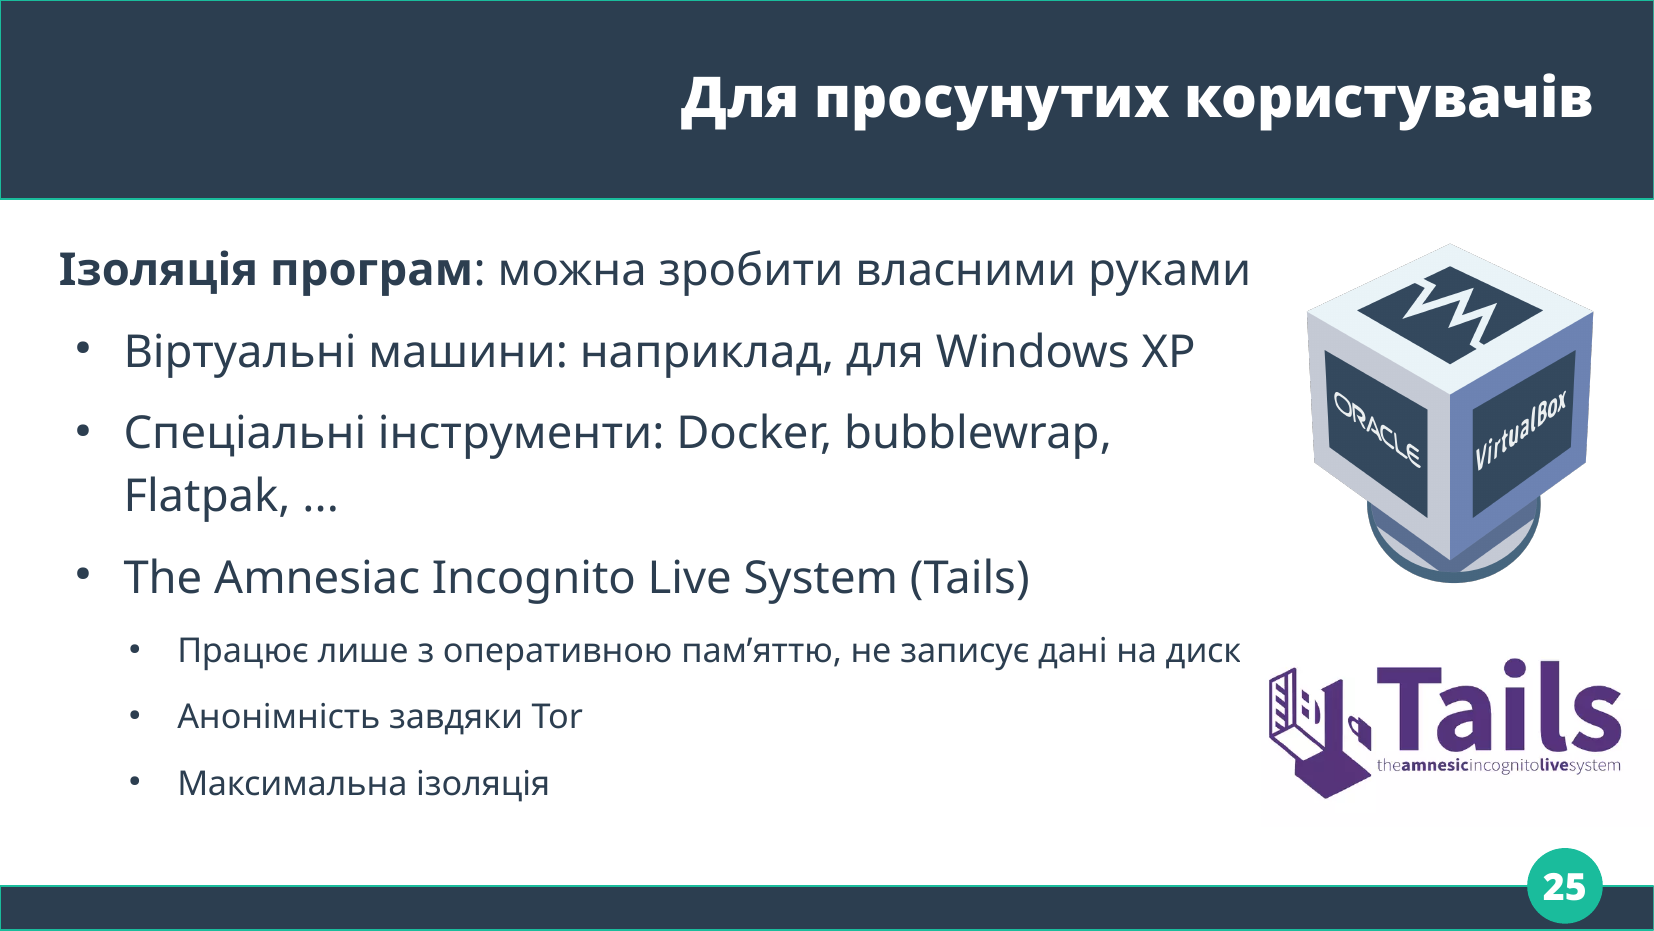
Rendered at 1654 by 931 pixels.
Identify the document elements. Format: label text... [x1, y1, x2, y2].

picture [1240, 625, 1654, 827]
picture [1269, 236, 1631, 598]
title Для просунутих користувачів [59, 37, 1595, 156]
list Ізоляція програм: можна зробити власними руками Віртуальні машини: наприклад, для Windows XP Спеціальні інструменти: Docker, bubblewrap, Flatpak, ... The Amnesiac Incognito Live System (Tails) Працює лише з оперативною пам’яттю, не записує дані на диск Анонімність завдяки Tor Максимальна ізоляція [59, 236, 1270, 886]
